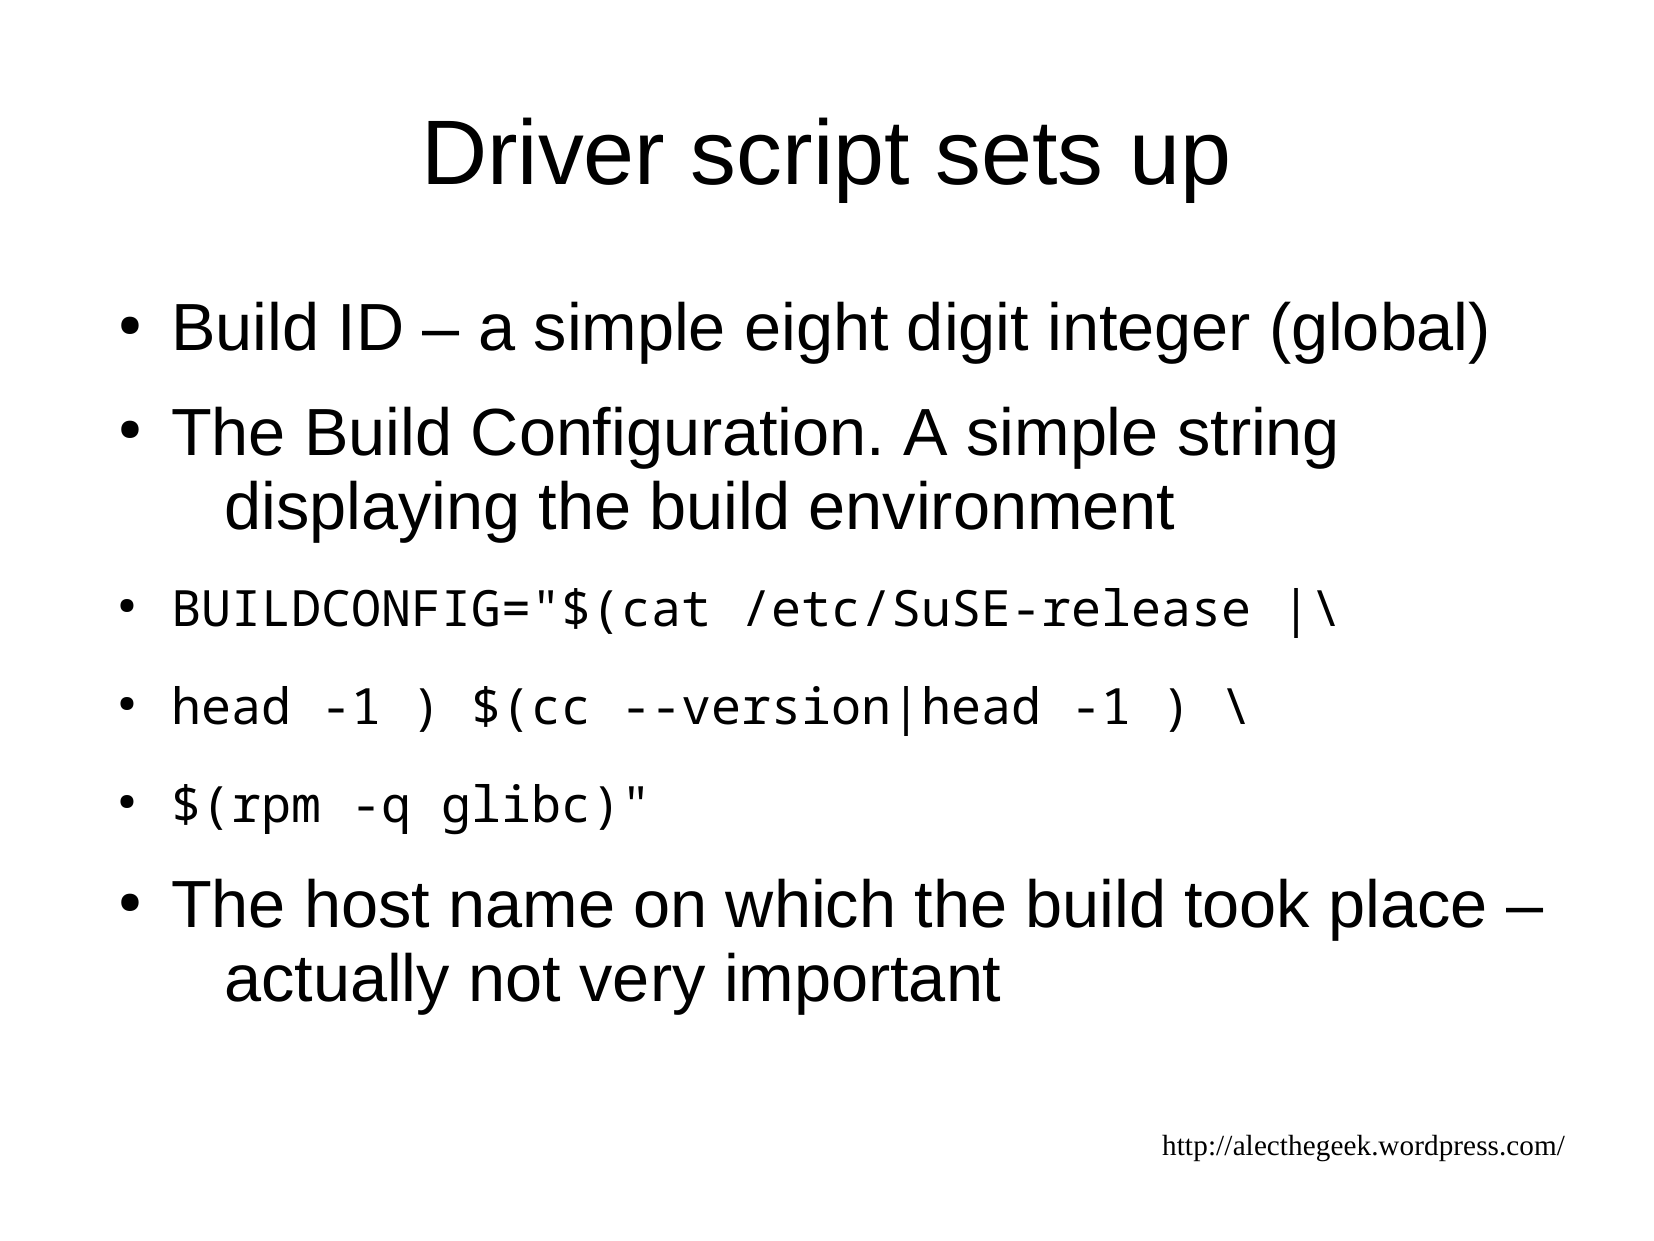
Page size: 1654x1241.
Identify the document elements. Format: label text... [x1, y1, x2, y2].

list Build ID – a simple eight digit integer (global) The Build Configuration. A simple string displaying the build environment BUILDCONFIG="$(cat /etc/SuSE-release |\ head -1 ) $(cc --version|head -1 ) \ $(rpm -q glibc)" The host name on which the build took place – actually not very important [82, 290, 1571, 1109]
title Driver script sets up [82, 49, 1571, 257]
